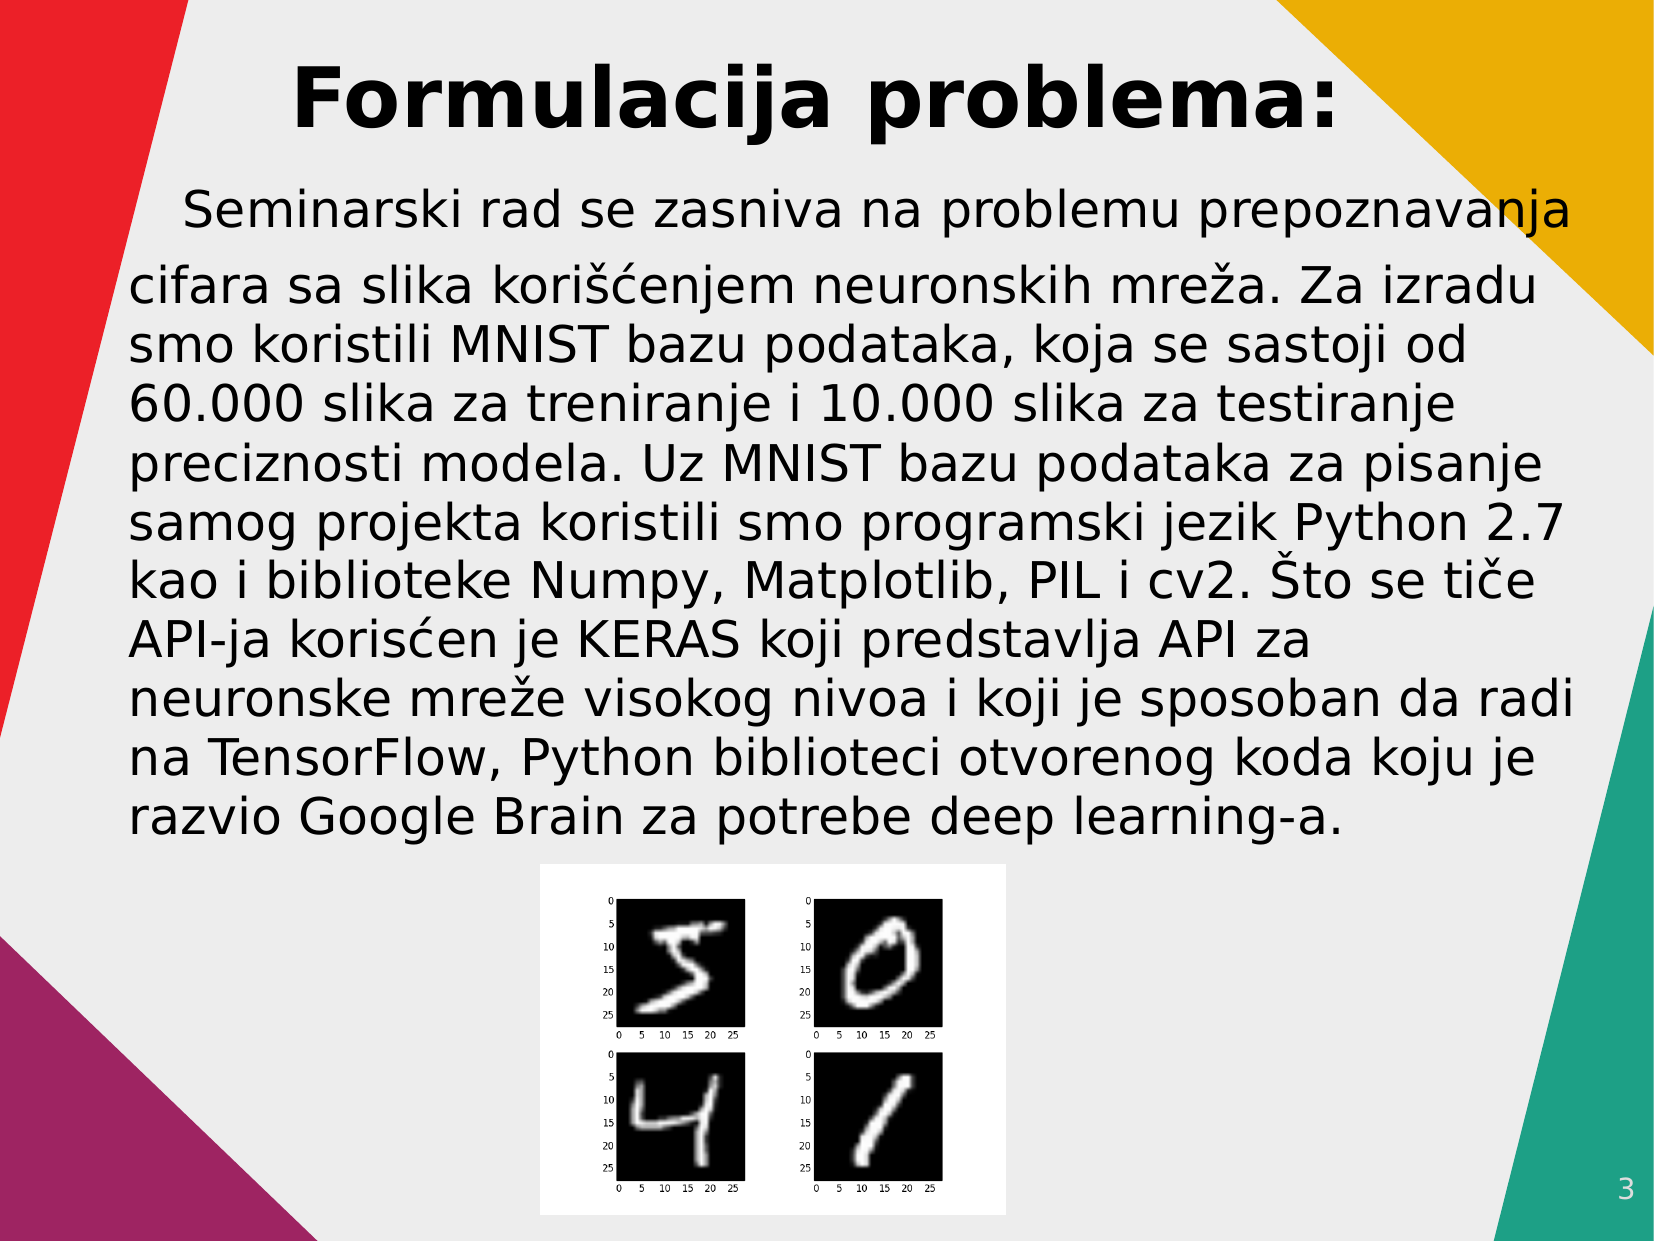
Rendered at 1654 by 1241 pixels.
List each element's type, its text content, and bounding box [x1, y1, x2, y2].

list Seminarski rad se zasniva na problemu prepoznavanja cifara sa slika korišćenjem neuronskih mreža. Za izradu smo koristili MNIST bazu podataka, koja se sastoji od 60.000 slika za treniranje i 10.000 slika za testiranje preciznosti modela. Uz MNIST bazu podataka za pisanje samog projekta koristili smo programski jezik Python 2.7 kao i biblioteke Numpy, Matplotlib, PIL i cv2. Što se tiče API-ja korisćen je KERAS koji predstavlja API za neuronske mreže visokog nivoa i koji je sposoban da radi na TensorFlow, Python biblioteci otvorenog koda koju je razvio Google Brain za potrebe deep learning-a. [75, 180, 1591, 911]
title Formulacija problema: [105, 0, 1529, 180]
picture [540, 864, 1006, 1216]
